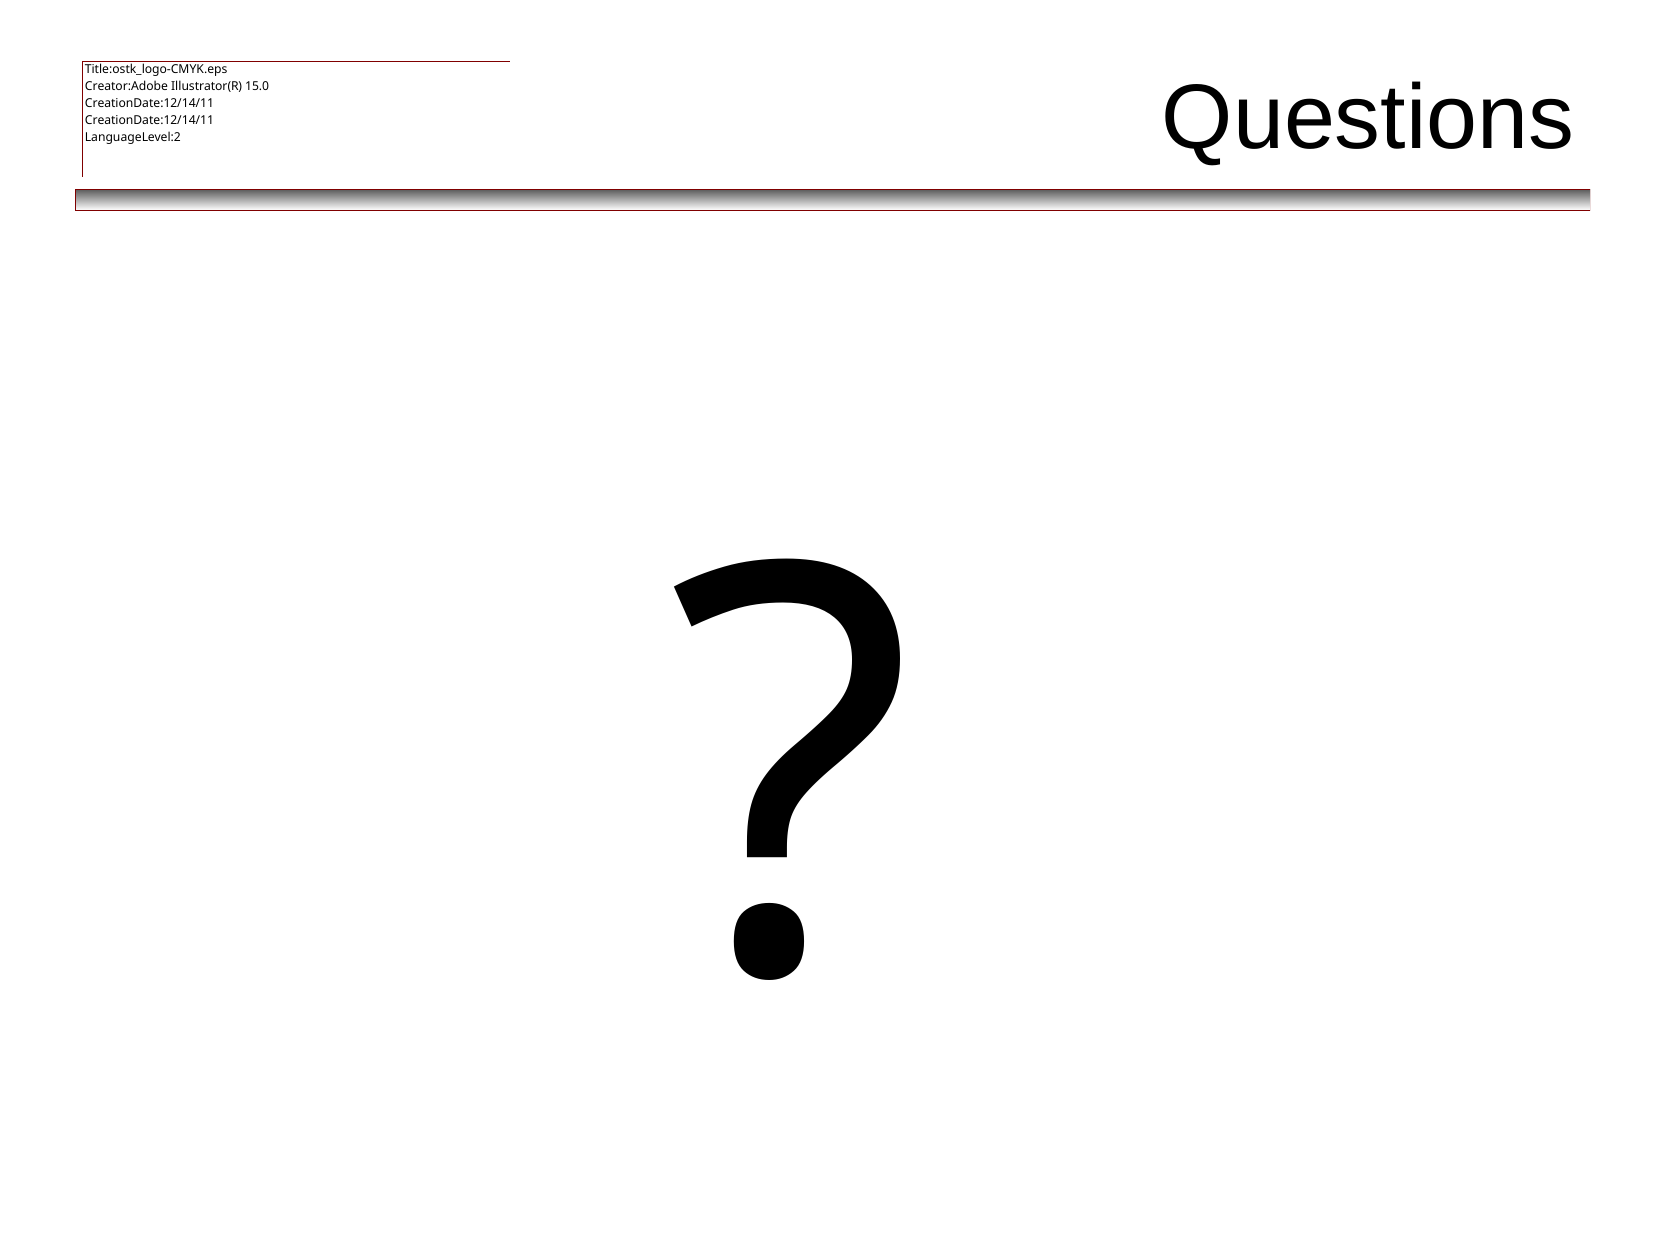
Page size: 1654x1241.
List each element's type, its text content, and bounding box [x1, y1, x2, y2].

title Questions [529, 65, 1576, 169]
text_box ? [653, 354, 894, 1021]
